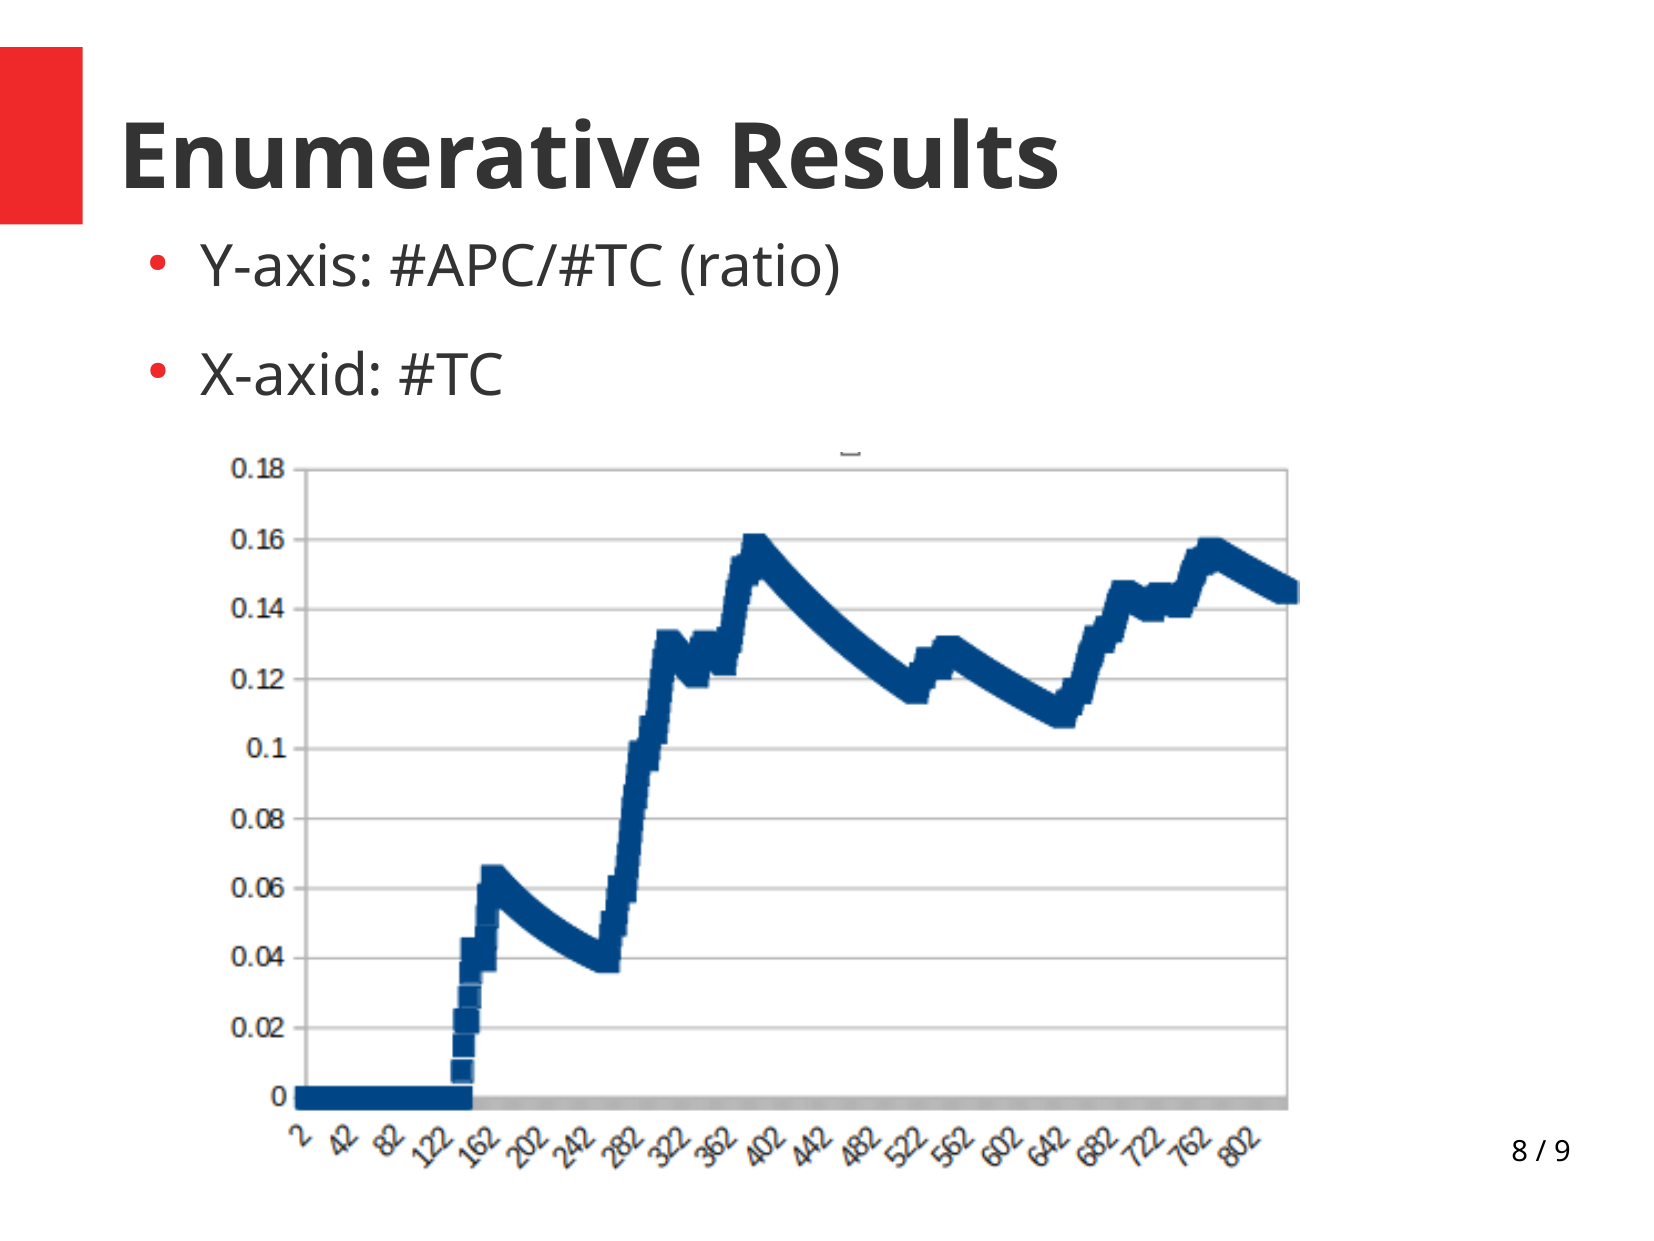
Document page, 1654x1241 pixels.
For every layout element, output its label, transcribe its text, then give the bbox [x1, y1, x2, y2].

title Enumerative Results [118, 49, 1571, 257]
list Y-axis: #APC/#TC (ratio) X-axid: #TC [129, 222, 1548, 449]
picture [216, 452, 1300, 1182]
